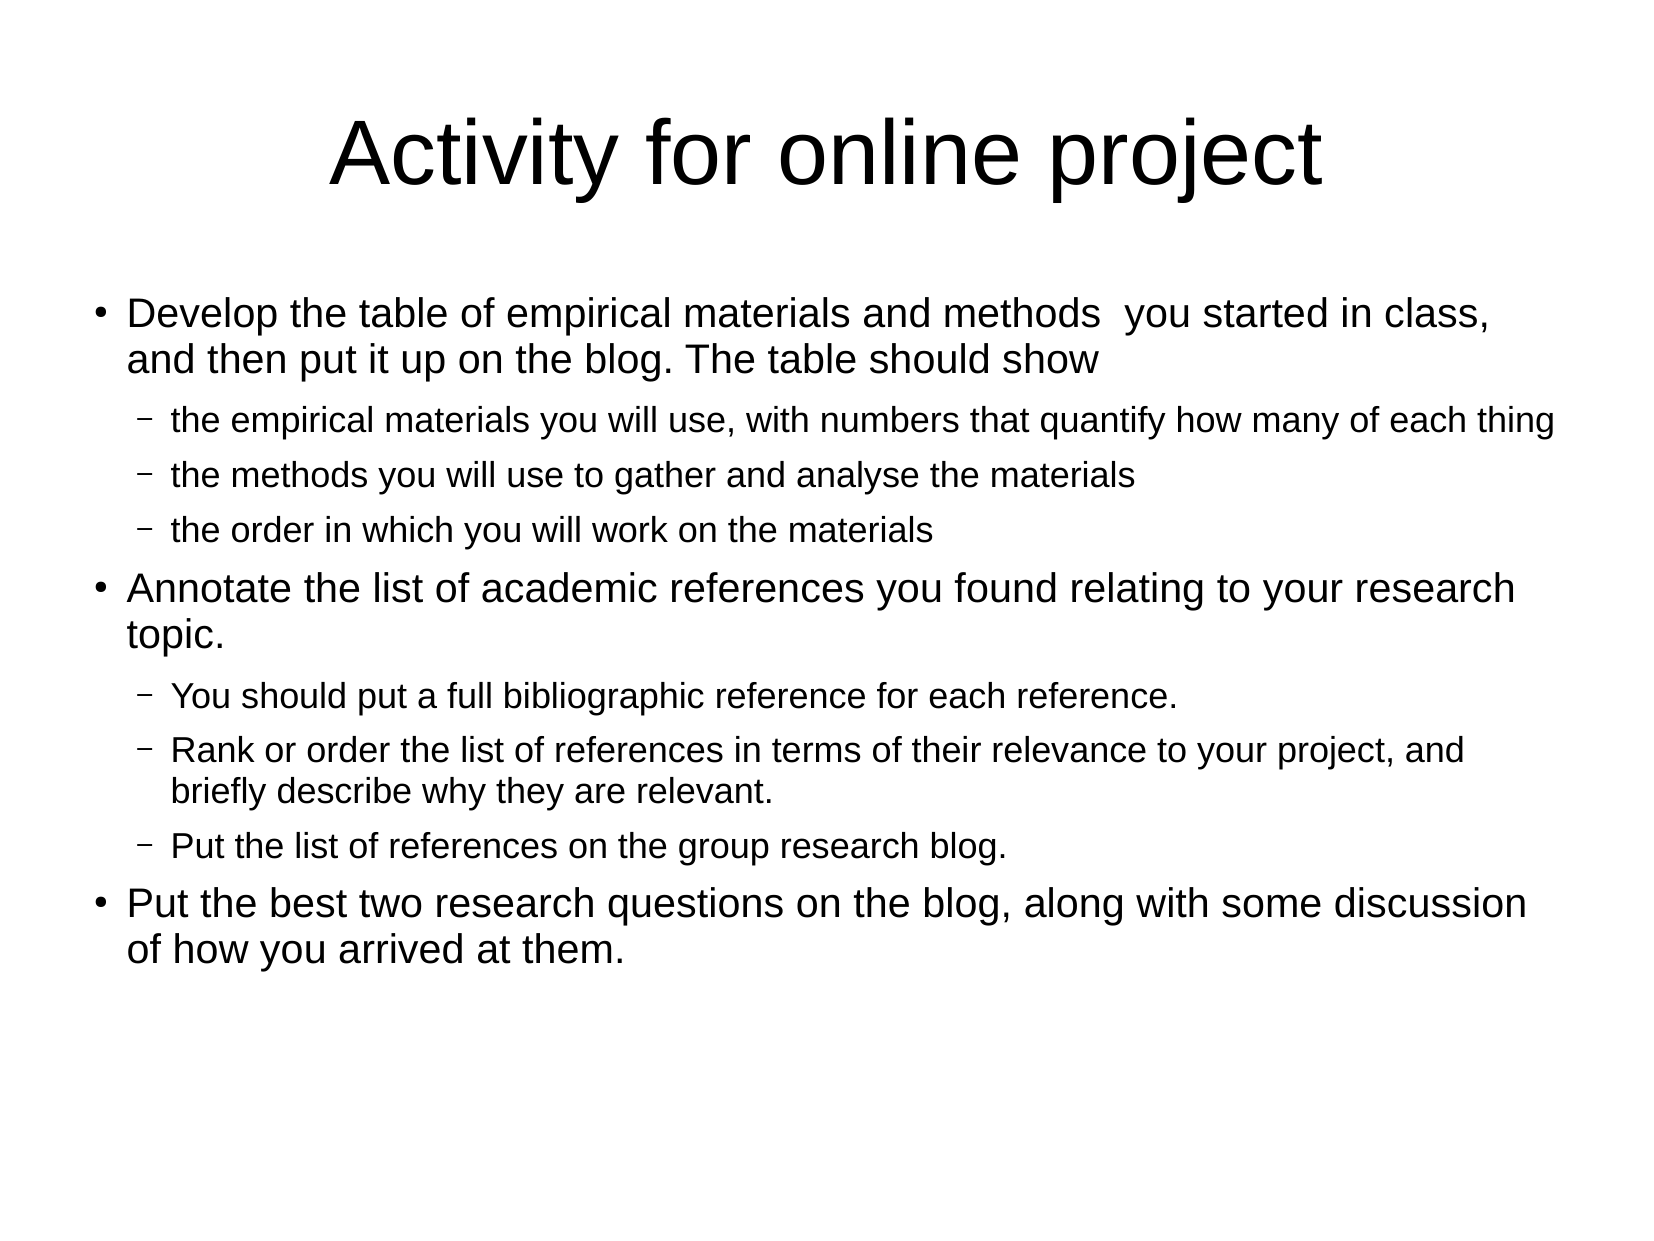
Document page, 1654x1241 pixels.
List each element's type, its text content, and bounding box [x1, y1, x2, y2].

title Activity for online project [82, 49, 1571, 257]
list Develop the table of empirical materials and methods you started in class, and then put it up on the blog. The table should show the empirical materials you will use, with numbers that quantify how many of each thing the methods you will use to gather and analyse the materials the order in which you will work on the materials Annotate the list of academic references you found relating to your research topic. You should put a full bibliographic reference for each reference. Rank or order the list of references in terms of their relevance to your project, and briefly describe why they are relevant. Put the list of references on the group research blog. Put the best two research questions on the blog, along with some discussion of how you arrived at them. [82, 290, 1571, 1010]
